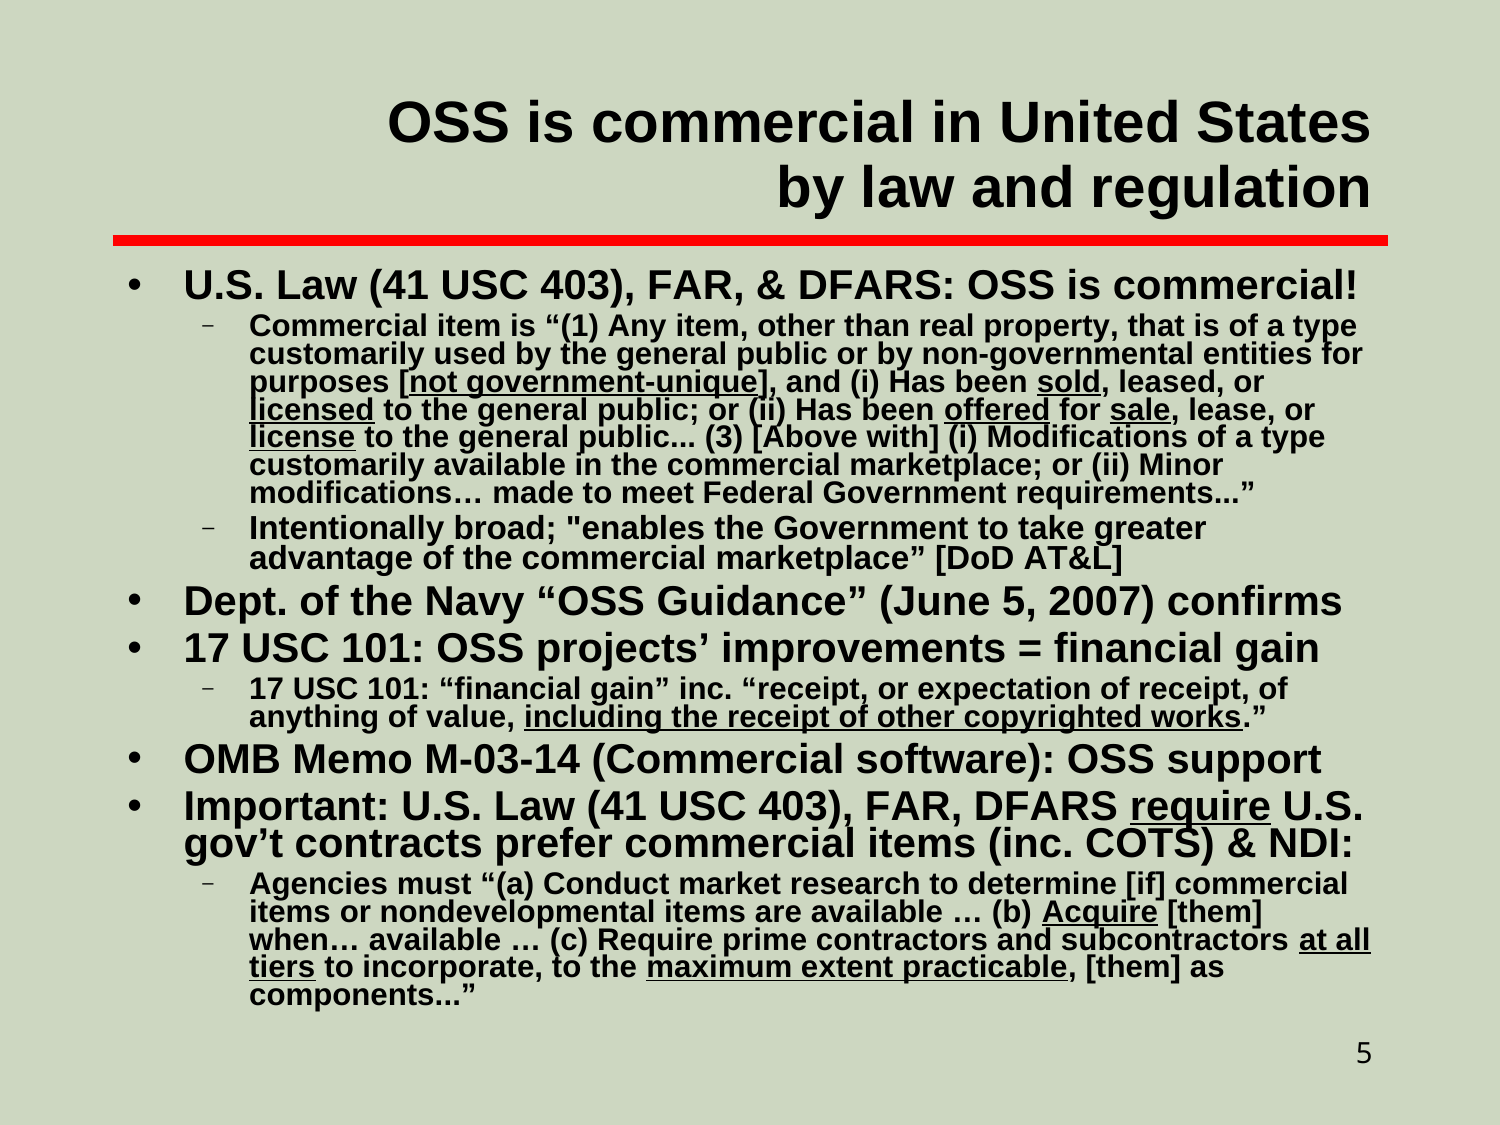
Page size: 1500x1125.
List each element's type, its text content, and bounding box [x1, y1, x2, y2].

title OSS is commercial in United States by law and regulation [337, 80, 1388, 229]
list U.S. Law (41 USC 403), FAR, & DFARS: OSS is commercial! Commercial item is “(1) Any item, other than real property, that is of a type customarily used by the general public or by non-governmental entities for purposes [not government-unique], and (i) Has been sold, leased, or licensed to the general public; or (ii) Has been offered for sale, lease, or license to the general public... (3) [Above with] (i) Modifications of a type customarily available in the commercial marketplace; or (ii) Minor modifications… made to meet Federal Government requirements...” Intentionally broad; "enables the Government to take greater advantage of the commercial marketplace” [DoD AT&L] Dept. of the Navy “OSS Guidance” (June 5, 2007) confirms 17 USC 101: OSS projects’ improvements = financial gain 17 USC 101: “financial gain” inc. “receipt, or expectation of receipt, of anything of value, including the receipt of other copyrighted works.” OMB Memo M-03-14 (Commercial software): OSS support Important: U.S. Law (41 USC 403), FAR, DFARS require U.S. gov’t contracts prefer commercial items (inc. COTS) & NDI: Agencies must “(a) Conduct market research to determine [if] commercial items or nondevelopmental items are available … (b) Acquire [them] when… available … (c) Require prime contractors and subcontractors at all tiers to incorporate, to the maximum extent practicable, [them] as components...” [112, 262, 1388, 1088]
